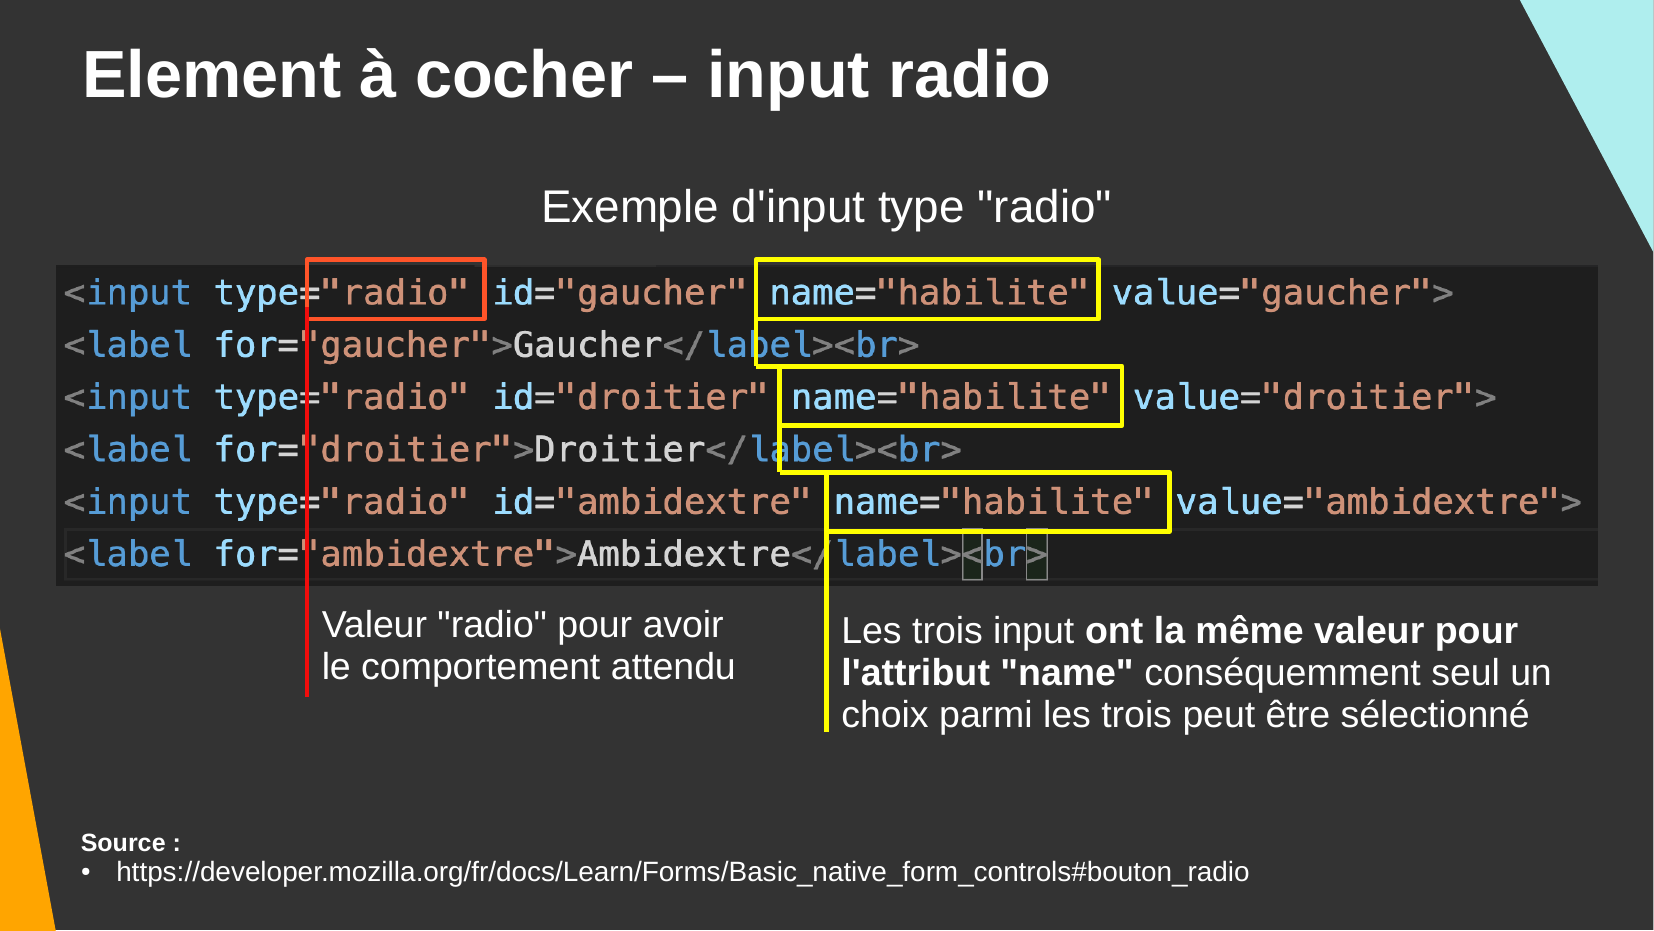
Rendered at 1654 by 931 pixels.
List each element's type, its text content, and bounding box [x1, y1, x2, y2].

picture [56, 265, 305, 586]
text_box Valeur "radio" pour avoir le comportement attendu [307, 596, 756, 696]
text_box Les trois input ont la même valeur pour l'attribut "name" conséquemment seul un choix parmi les trois peut être sélectionné [826, 602, 1607, 745]
title Exemple d'input type "radio" [126, 180, 1527, 233]
picture [309, 265, 482, 317]
title Element à cocher – input radio [82, 37, 1571, 114]
picture [758, 265, 1598, 586]
picture [829, 475, 1167, 529]
picture [758, 265, 1096, 317]
text_box [1519, 0, 1654, 254]
picture [309, 265, 824, 586]
text_box Source : https://developer.mozilla.org/fr/docs/Learn/Forms/Basic_native_form_controls#bouton_radio [66, 820, 1552, 896]
picture [782, 369, 1120, 423]
text_box [0, 628, 56, 931]
